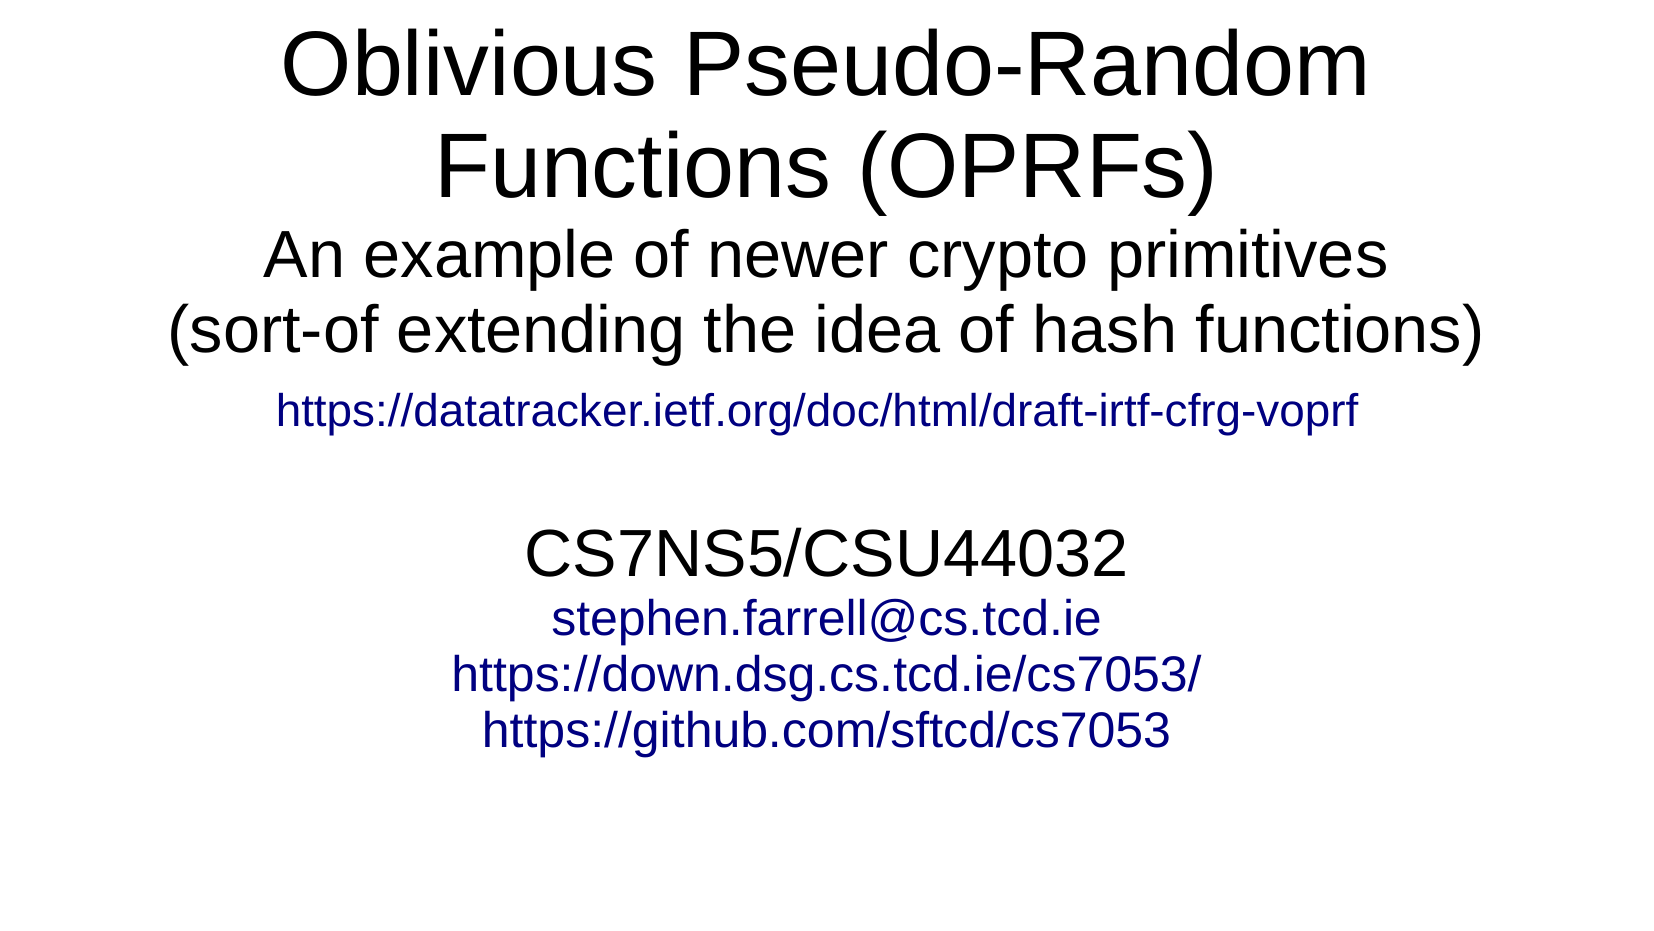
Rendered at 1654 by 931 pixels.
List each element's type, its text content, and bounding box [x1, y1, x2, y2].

subtitle An example of newer crypto primitives (sort-of extending the idea of hash functions) https://datatracker.ietf.org/doc/html/draft-irtf-cfrg-voprf CS7NS5/CSU44032 stephen.farrell@cs.tcd.ie https://down.dsg.cs.tcd.ie/cs7053/ https://github.com/sftcd/cs7053 [82, 218, 1571, 758]
title Oblivious Pseudo-Random Functions (OPRFs) [82, 12, 1571, 218]
